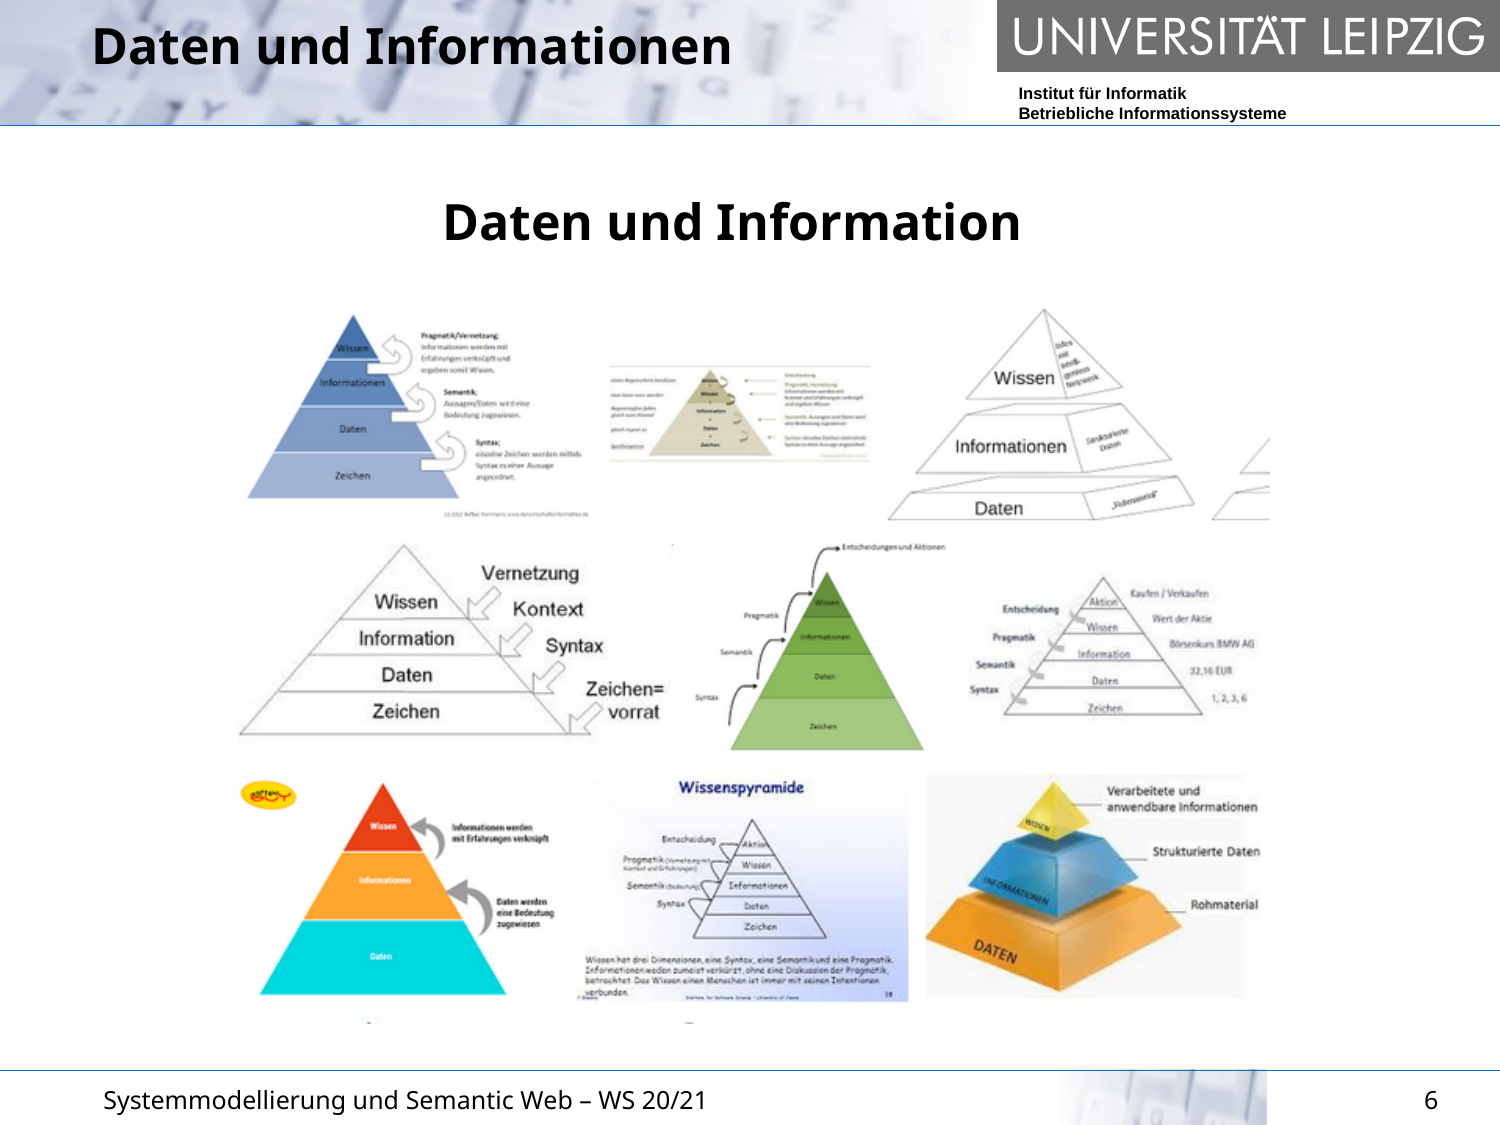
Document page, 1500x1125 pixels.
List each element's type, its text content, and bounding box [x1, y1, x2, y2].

picture [228, 297, 1270, 1024]
picture [1057, 1071, 1267, 1125]
picture [0, 0, 1500, 125]
text_box Daten und Informationen [76, 6, 762, 82]
text_box Daten und Information [94, 183, 1371, 258]
